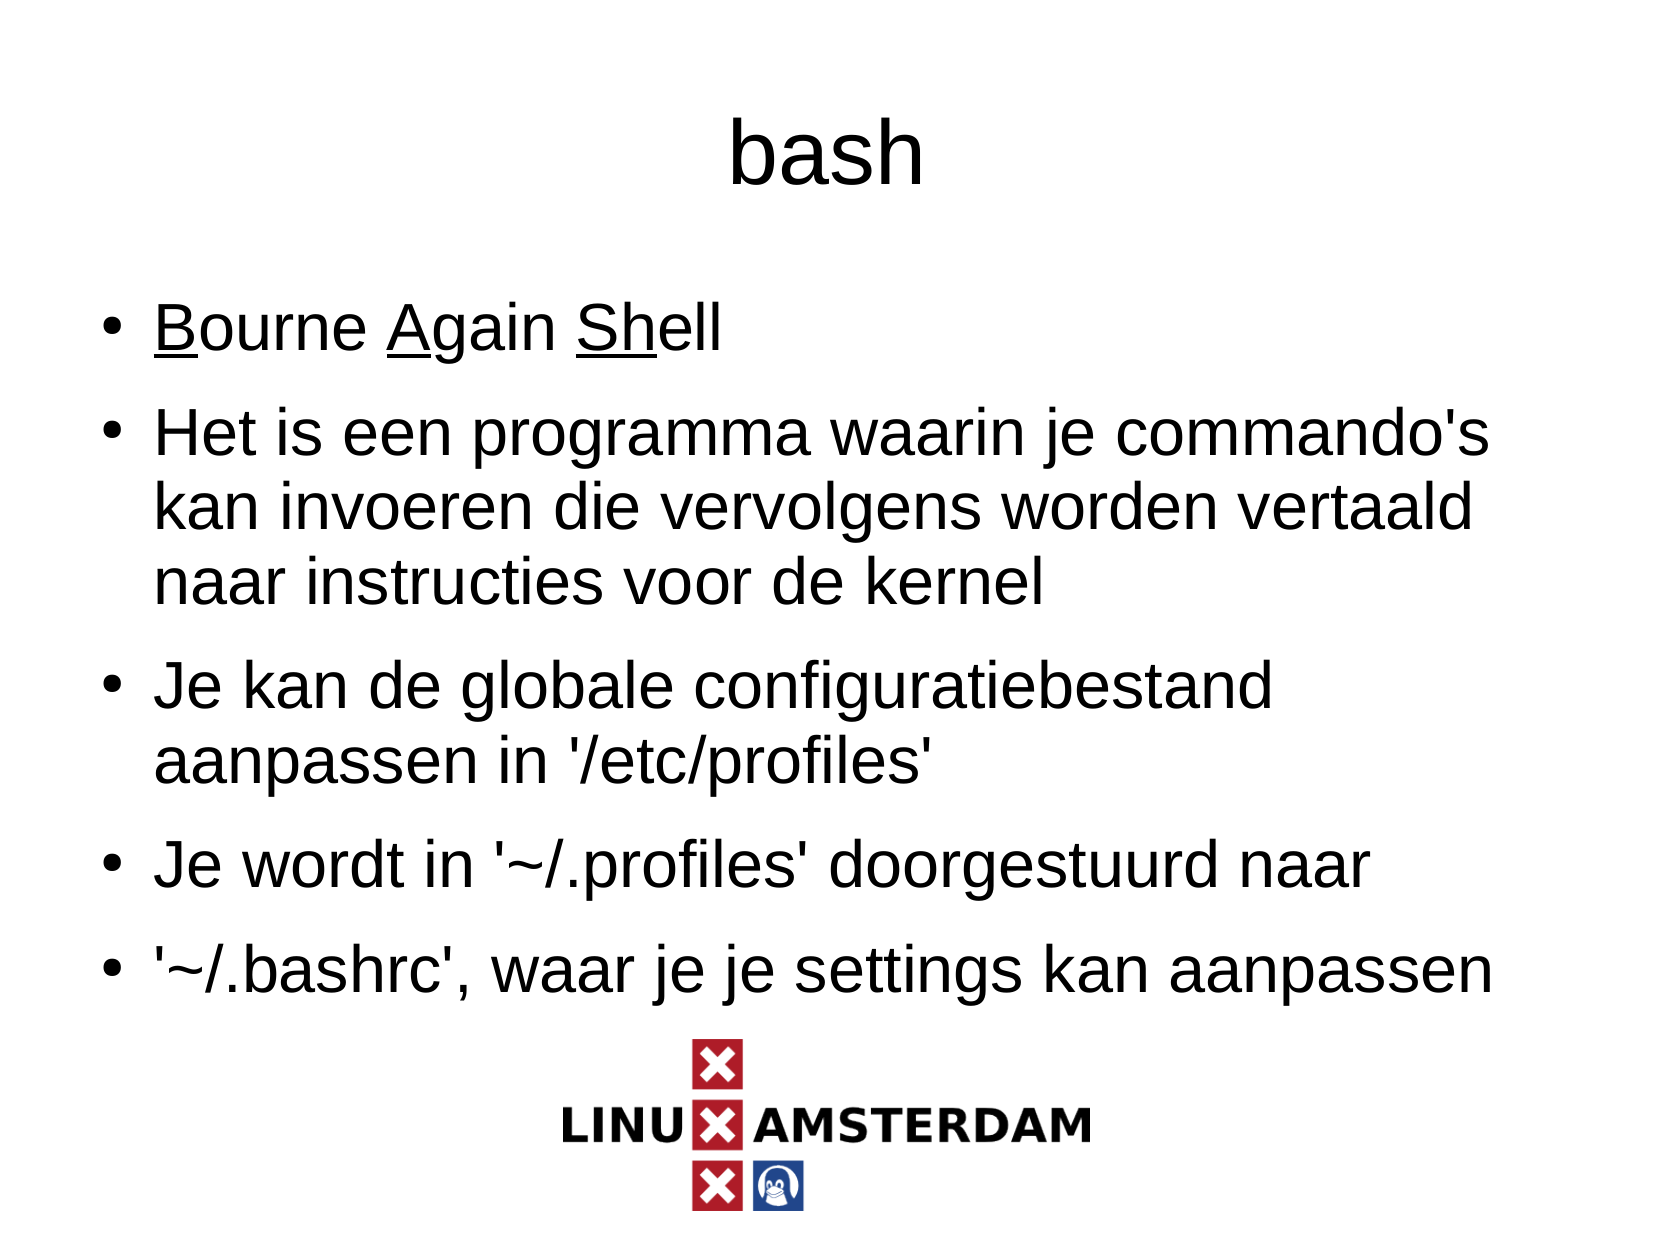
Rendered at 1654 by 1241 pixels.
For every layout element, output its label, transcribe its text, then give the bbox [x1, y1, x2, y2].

title bash [82, 49, 1571, 257]
picture [563, 1039, 1090, 1211]
list Bourne Again Shell Het is een programma waarin je commando's kan invoeren die vervolgens worden vertaald naar instructies voor de kernel Je kan de globale configuratiebestand aanpassen in '/etc/profiles' Je wordt in '~/.profiles' doorgestuurd naar '~/.bashrc', waar je je settings kan aanpassen [82, 290, 1571, 1010]
